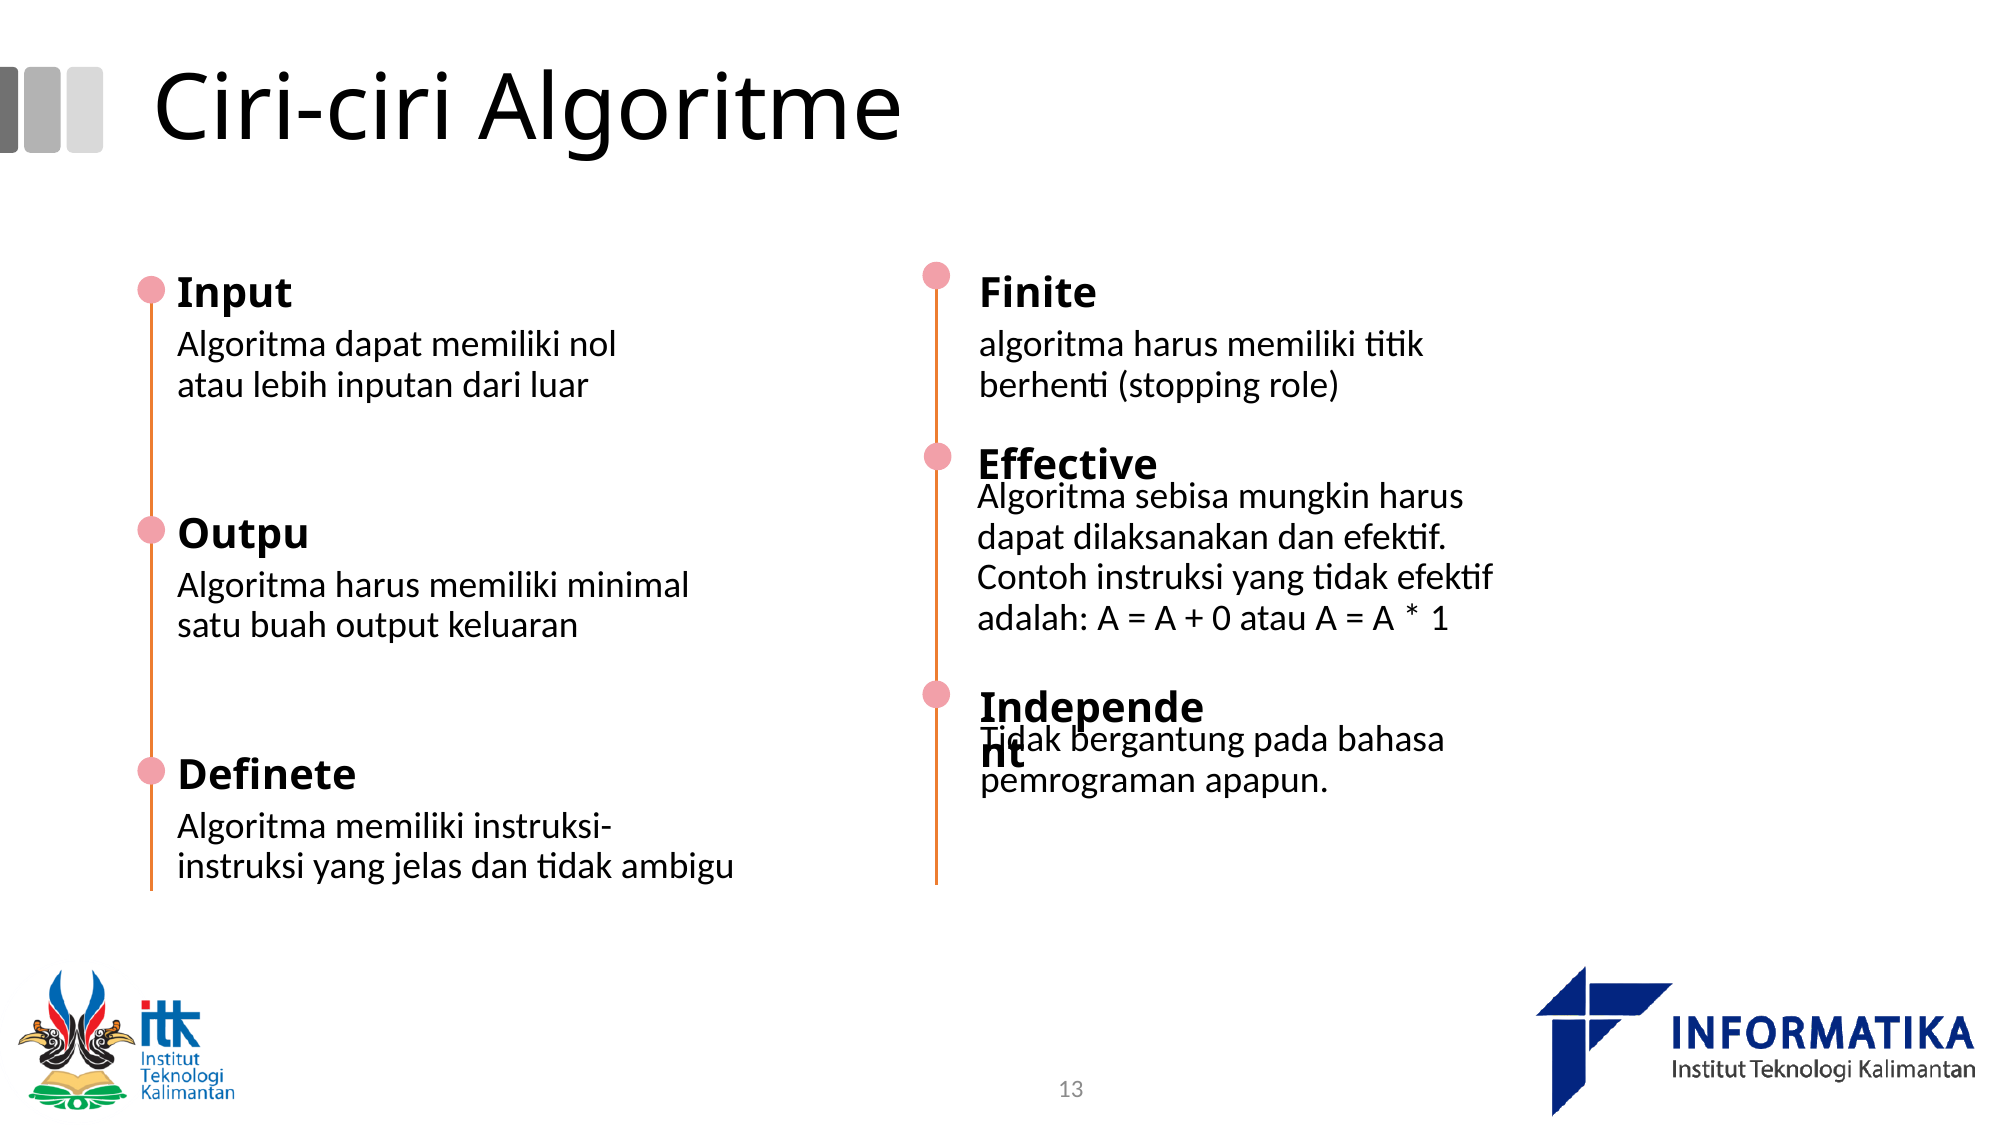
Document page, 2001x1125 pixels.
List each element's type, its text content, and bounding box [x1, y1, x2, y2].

title Ciri-ciri Algoritme [137, 1, 1863, 219]
text_box [137, 275, 166, 304]
text_box Algoritma harus memiliki minimal satu buah output keluaran [162, 549, 755, 644]
text_box [923, 442, 952, 471]
text_box [137, 756, 166, 785]
text_box Algoritma memiliki instruksi-instruksi yang jelas dan tidak ambigu [162, 790, 755, 885]
text_box Input [229, 289, 238, 302]
text_box Outpu [264, 530, 273, 543]
text_box [922, 261, 951, 290]
picture [0, 935, 253, 1125]
text_box algoritma harus memiliki titik berhenti (stopping role) [963, 309, 1555, 404]
text_box Independent [964, 671, 1247, 704]
picture [1534, 965, 1976, 1118]
text_box Effective [962, 428, 1245, 461]
text_box Finite [963, 256, 1246, 309]
text_box Algoritma dapat memiliki nol atau lebih inputan dari luar [162, 309, 671, 404]
text_box [137, 516, 166, 544]
text_box Tidak bergantung pada bahasa pemrograman apapun. [964, 704, 1525, 925]
text_box [922, 680, 951, 709]
text_box Algoritma sebisa mungkin harus dapat dilaksanakan dan efektif. Contoh instruksi yang tidak efektif adalah: A = A + 0 atau A = A * 1 [962, 461, 1522, 682]
text_box Input [162, 256, 445, 309]
text_box Outpu [162, 497, 445, 549]
text_box Definete [162, 738, 445, 790]
